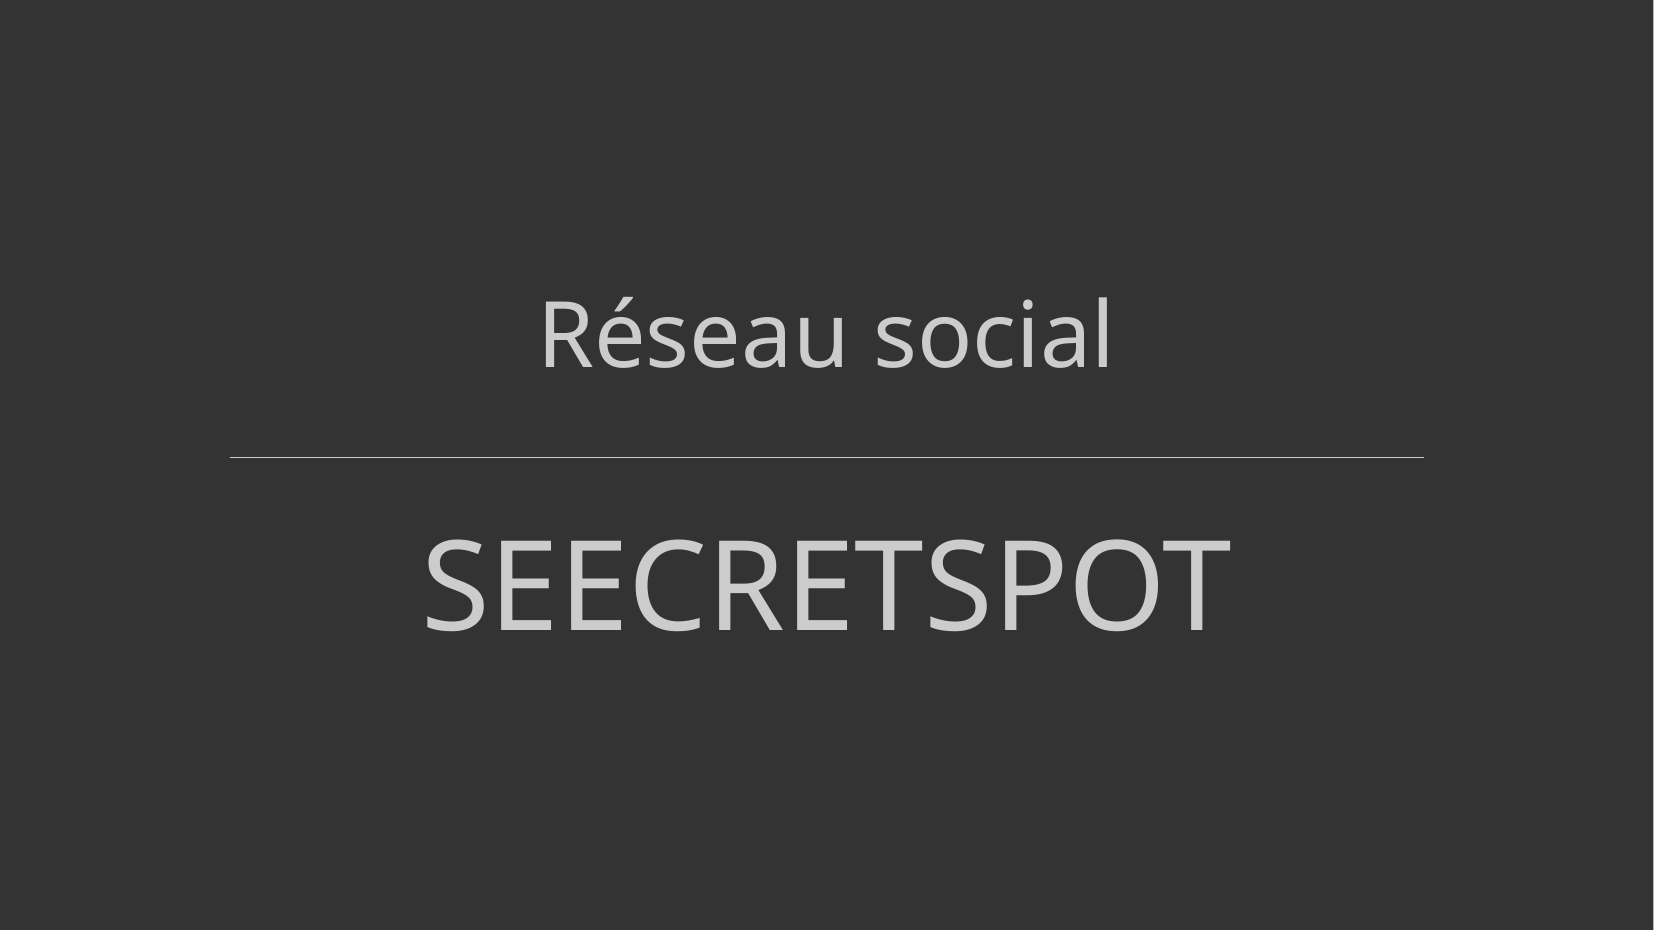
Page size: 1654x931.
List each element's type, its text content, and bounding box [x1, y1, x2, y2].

subtitle Réseau social SEECRETSPOT [0, 0, 1654, 931]
